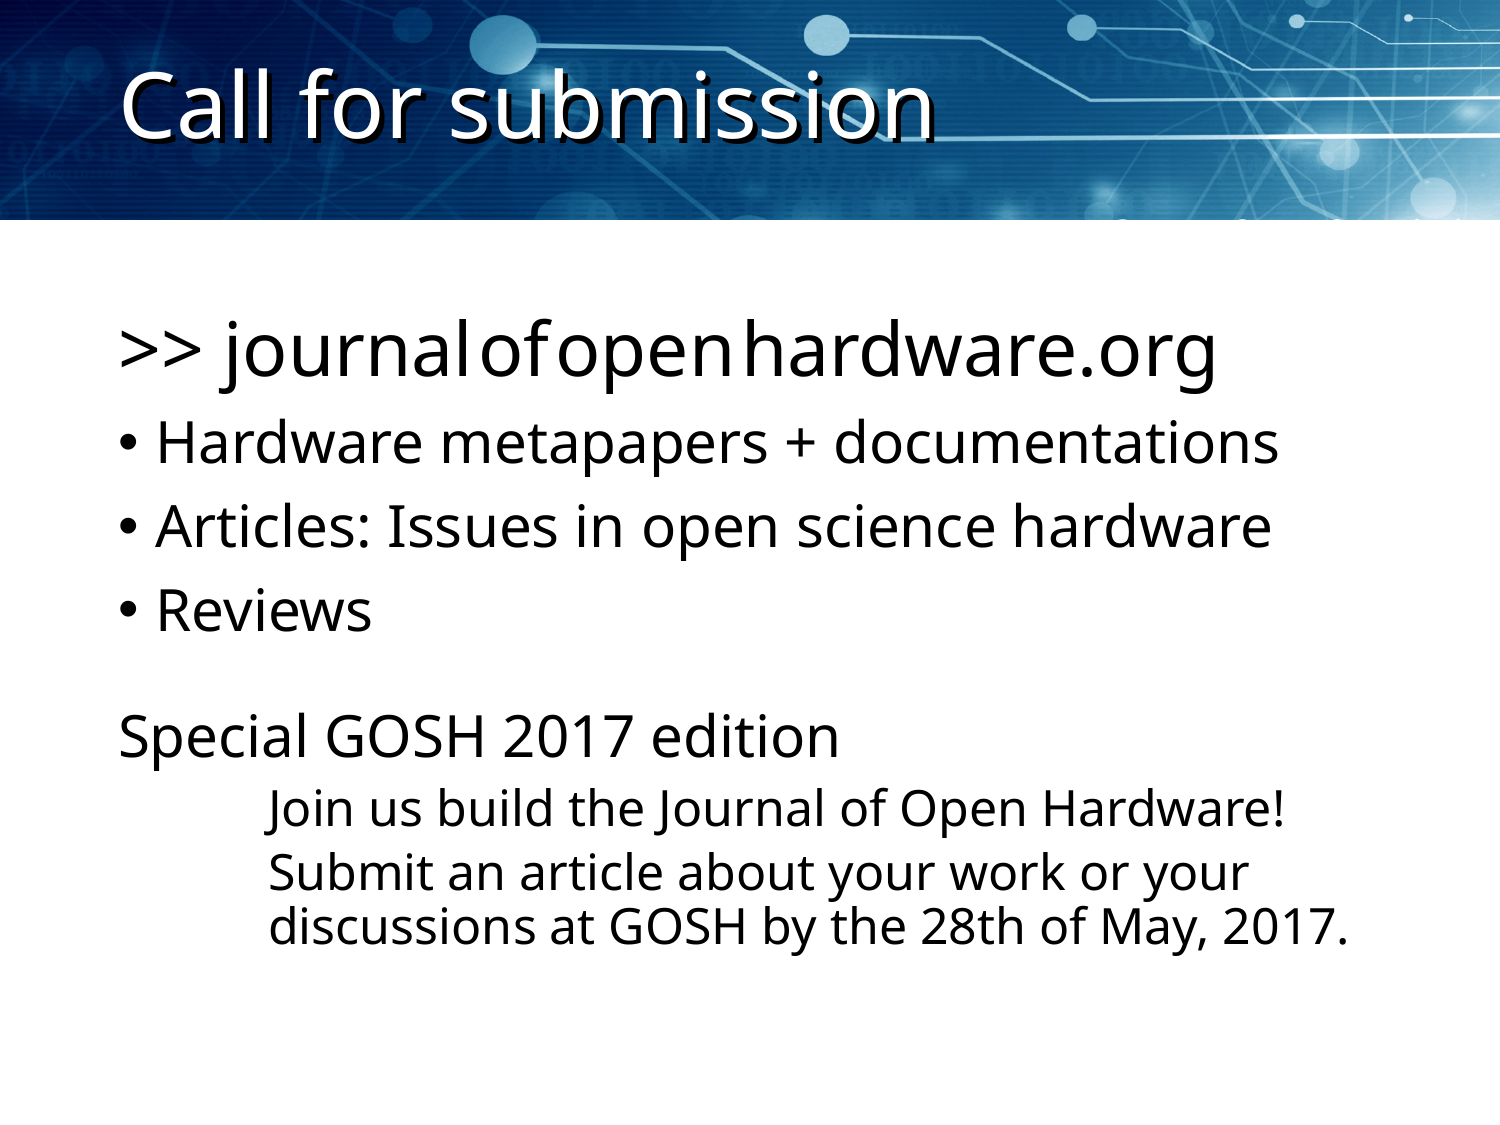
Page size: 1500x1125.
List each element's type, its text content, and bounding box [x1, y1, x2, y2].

list >> journal of open hardware.org Hardware metapapers + documentations Articles: Issues in open science hardware Reviews Special GOSH 2017 edition Join us build the Journal of Open Hardware! Submit an article about your work or your discussions at GOSH by the 28th of May, 2017. [103, 304, 1397, 1039]
title Call for submission [103, 0, 1397, 218]
